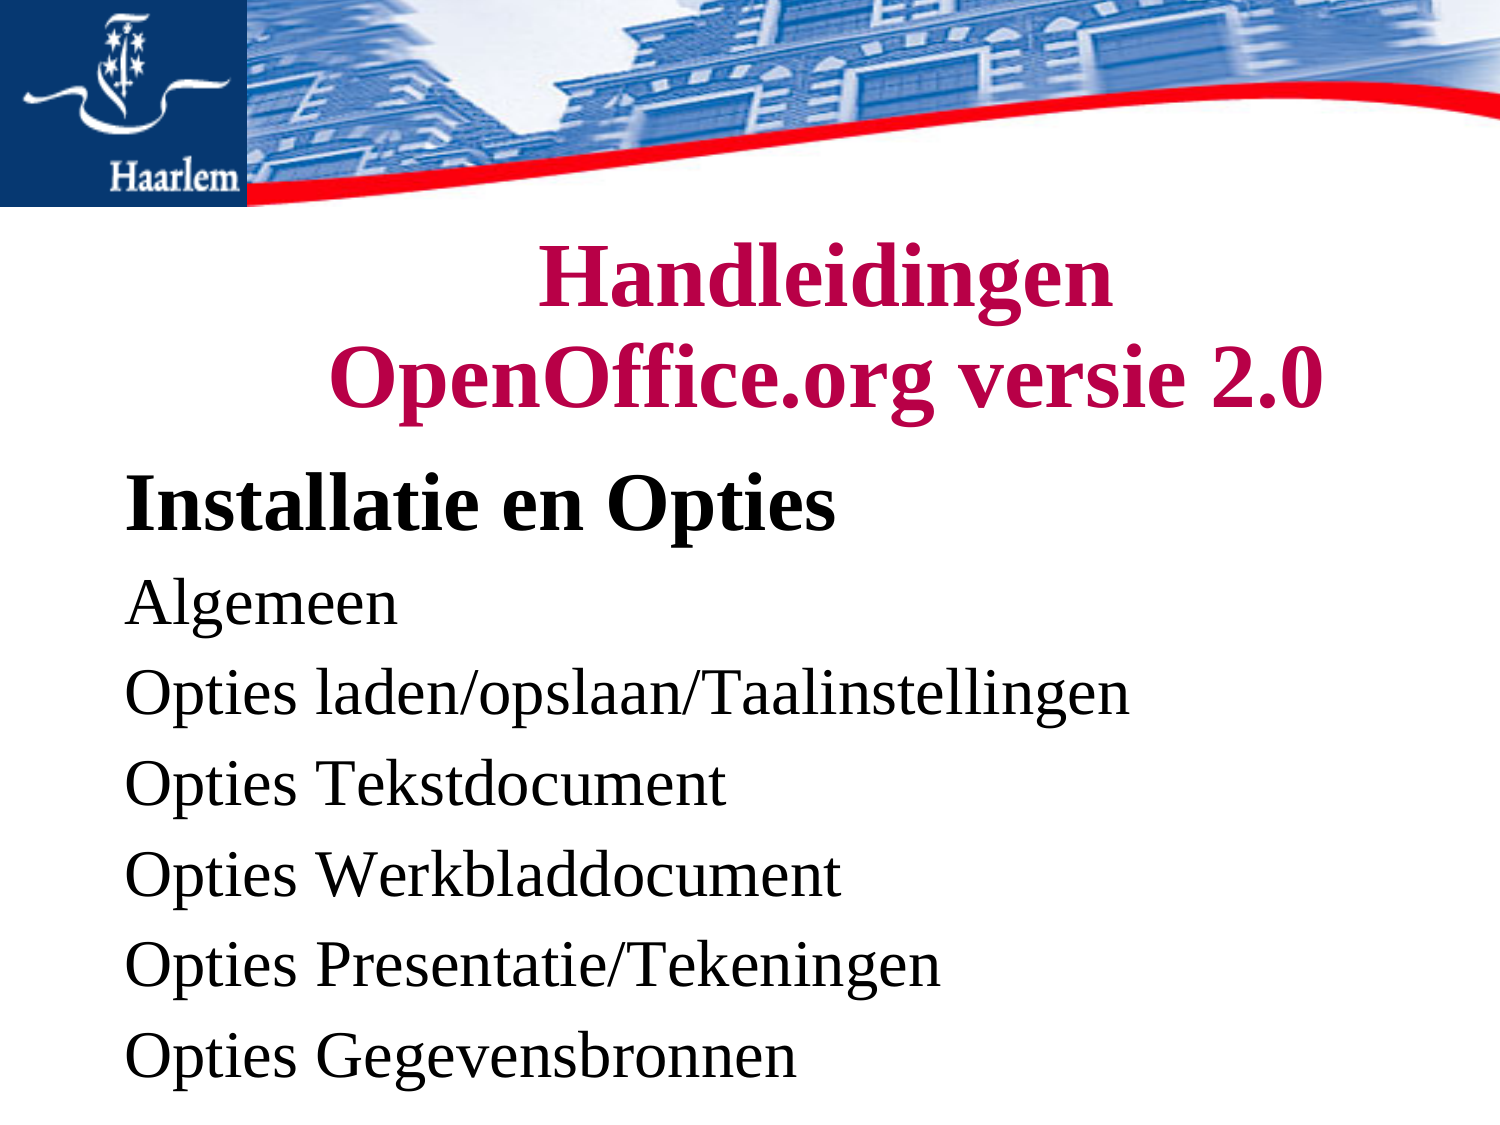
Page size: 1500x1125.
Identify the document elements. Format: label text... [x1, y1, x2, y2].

picture [0, 0, 1500, 207]
title Handleidingen OpenOffice.org versie 2.0 [124, 196, 1500, 455]
list Installatie en Opties Algemeen Opties laden/opslaan/Taalinstellingen Opties Tekstdocument Opties Werkbladdocument Opties Presentatie/Tekeningen Opties Gegevensbronnen [124, 455, 1500, 1125]
